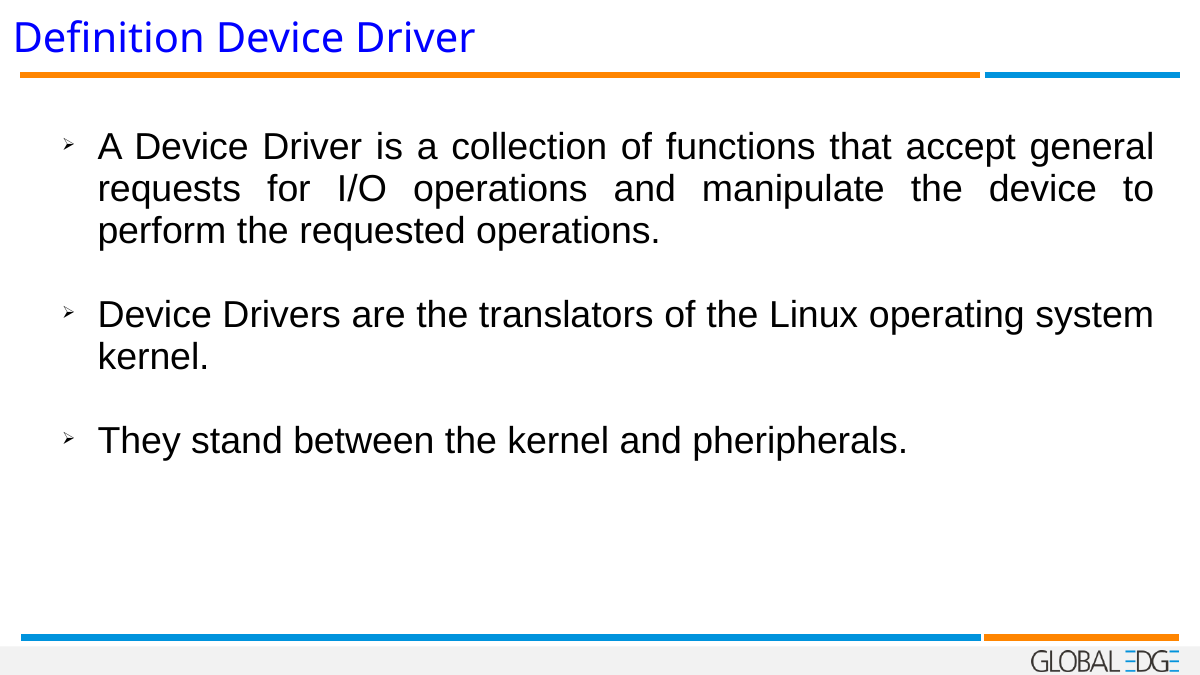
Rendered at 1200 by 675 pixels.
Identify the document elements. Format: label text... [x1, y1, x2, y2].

picture [1031, 650, 1179, 672]
title Definition Device Driver [12, 9, 1088, 63]
text_box A Device Driver is a collection of functions that accept general requests for I/O operations and manipulate the device to perform the requested operations. Device Drivers are the translators of the Linux operating system kernel. They stand between the kernel and pheripherals. [47, 118, 1170, 520]
